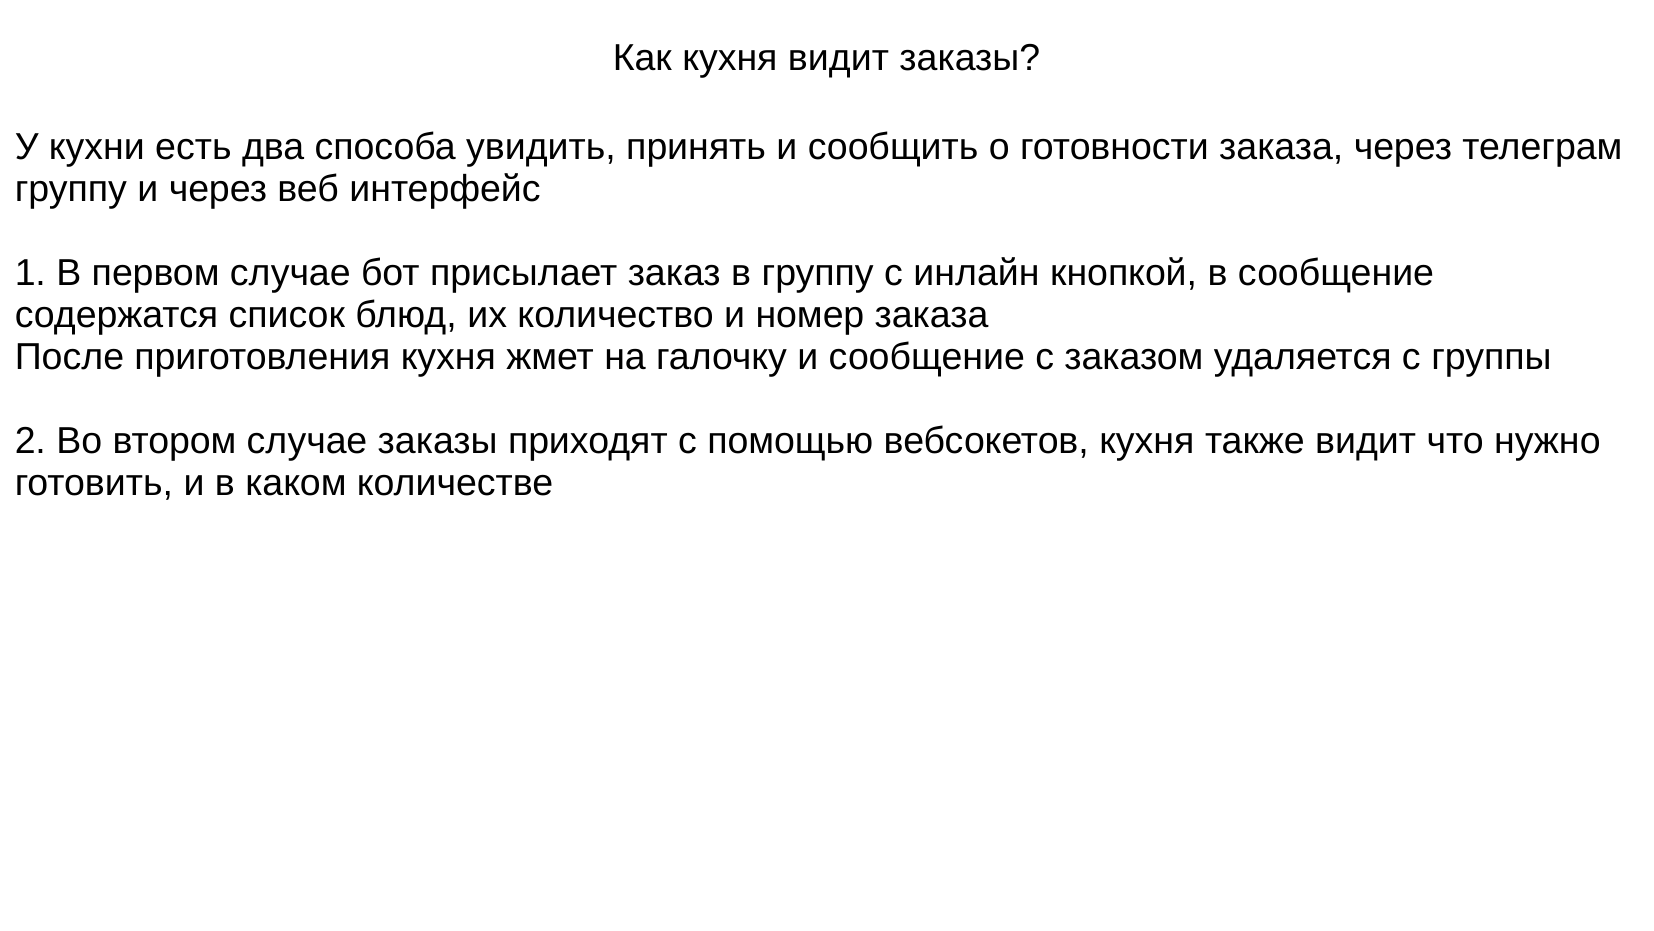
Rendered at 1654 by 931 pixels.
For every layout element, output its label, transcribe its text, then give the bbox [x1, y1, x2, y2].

text_box Как кухня видит заказы? [0, 29, 1654, 118]
text_box У кухни есть два способа увидить, принять и сообщить о готовности заказа, через телеграм группу и через веб интерфейс 1. В первом случае бот присылает заказ в группу с инлайн кнопкой, в сообщение содержатся список блюд, их количество и номер заказа После приготовления кухня жмет на галочку и сообщение с заказом удаляется с группы 2. Во втором случае заказы приходят с помощью вебсокетов, кухня также видит что нужно готовить, и в каком количестве [0, 118, 1654, 591]
